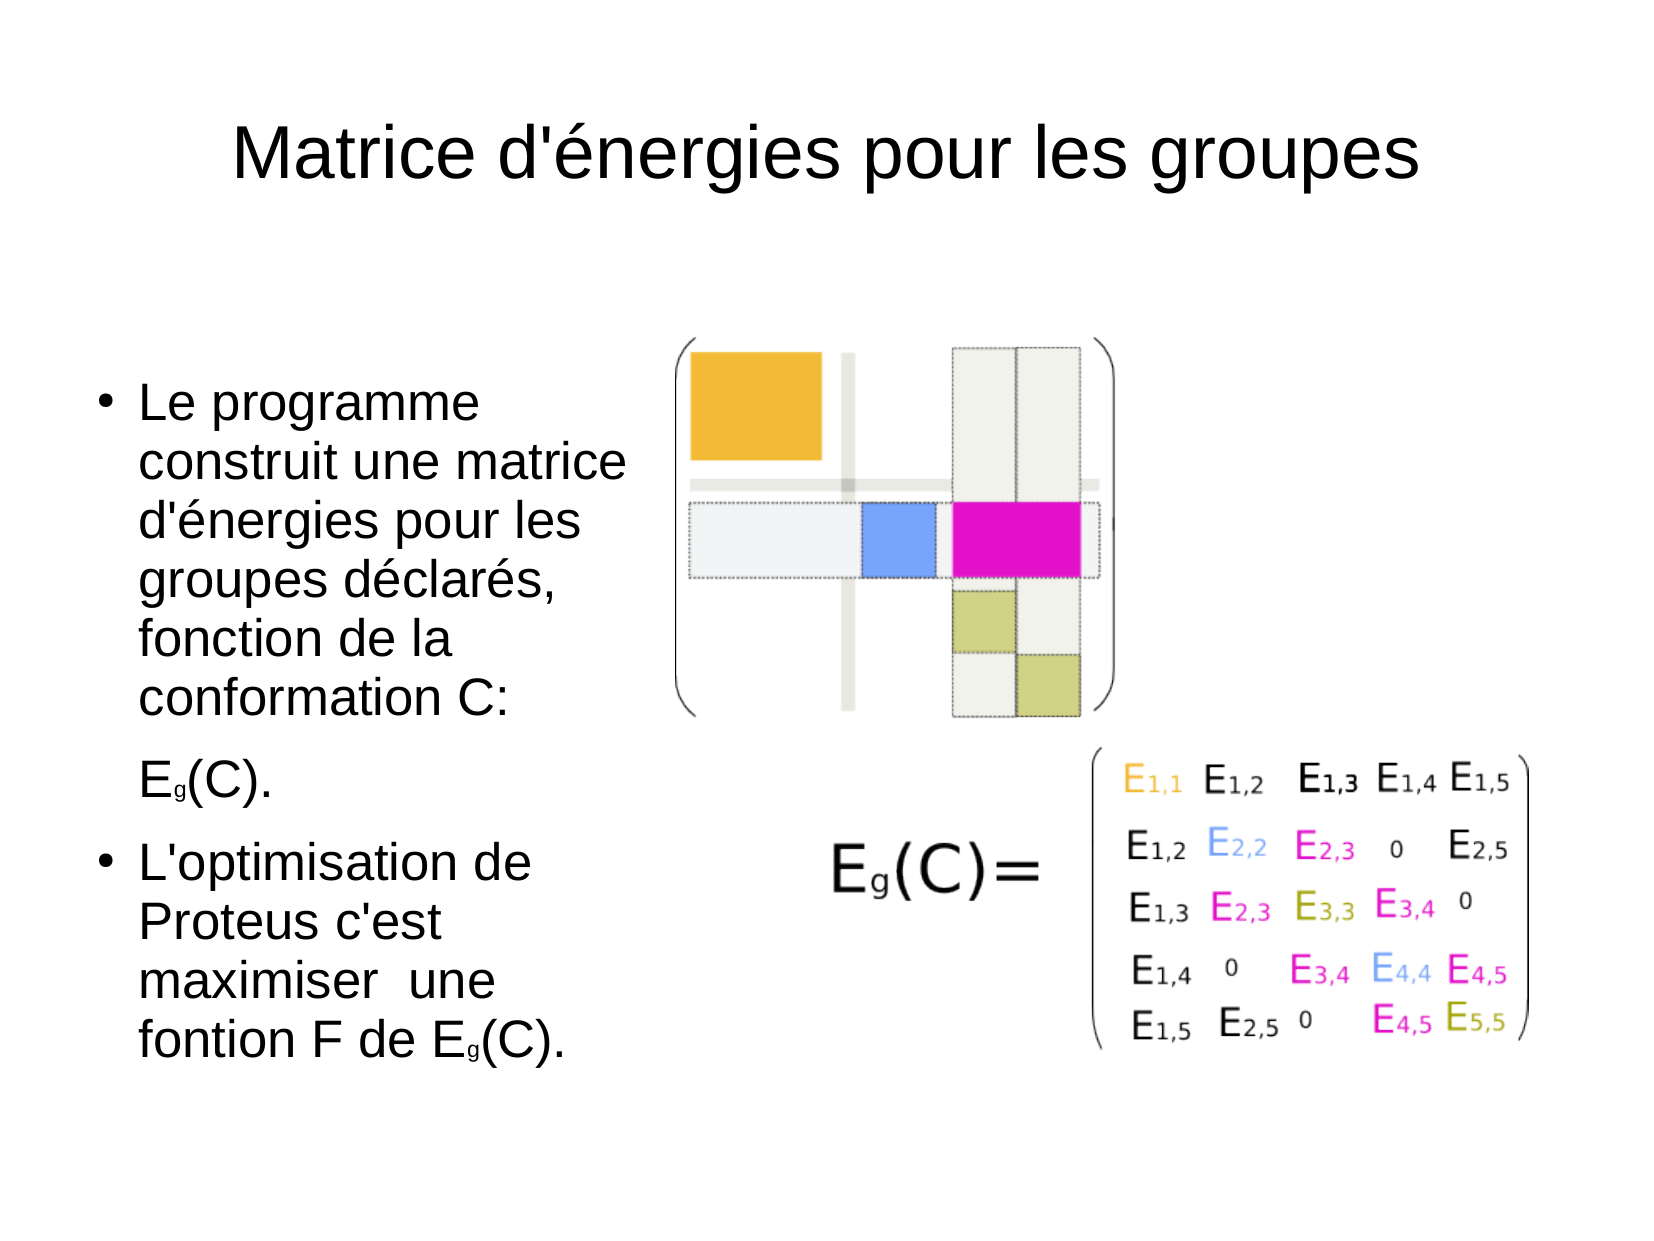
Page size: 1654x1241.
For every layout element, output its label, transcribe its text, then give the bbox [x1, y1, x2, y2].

picture [675, 337, 1529, 1050]
list Le programme construit une matrice d'énergies pour les groupes déclarés, fonction de la conformation C: Eg(C). L'optimisation de Proteus c'est maximiser une fontion F de Eg(C). [82, 290, 638, 1088]
title Matrice d'énergies pour les groupes [82, 49, 1571, 257]
